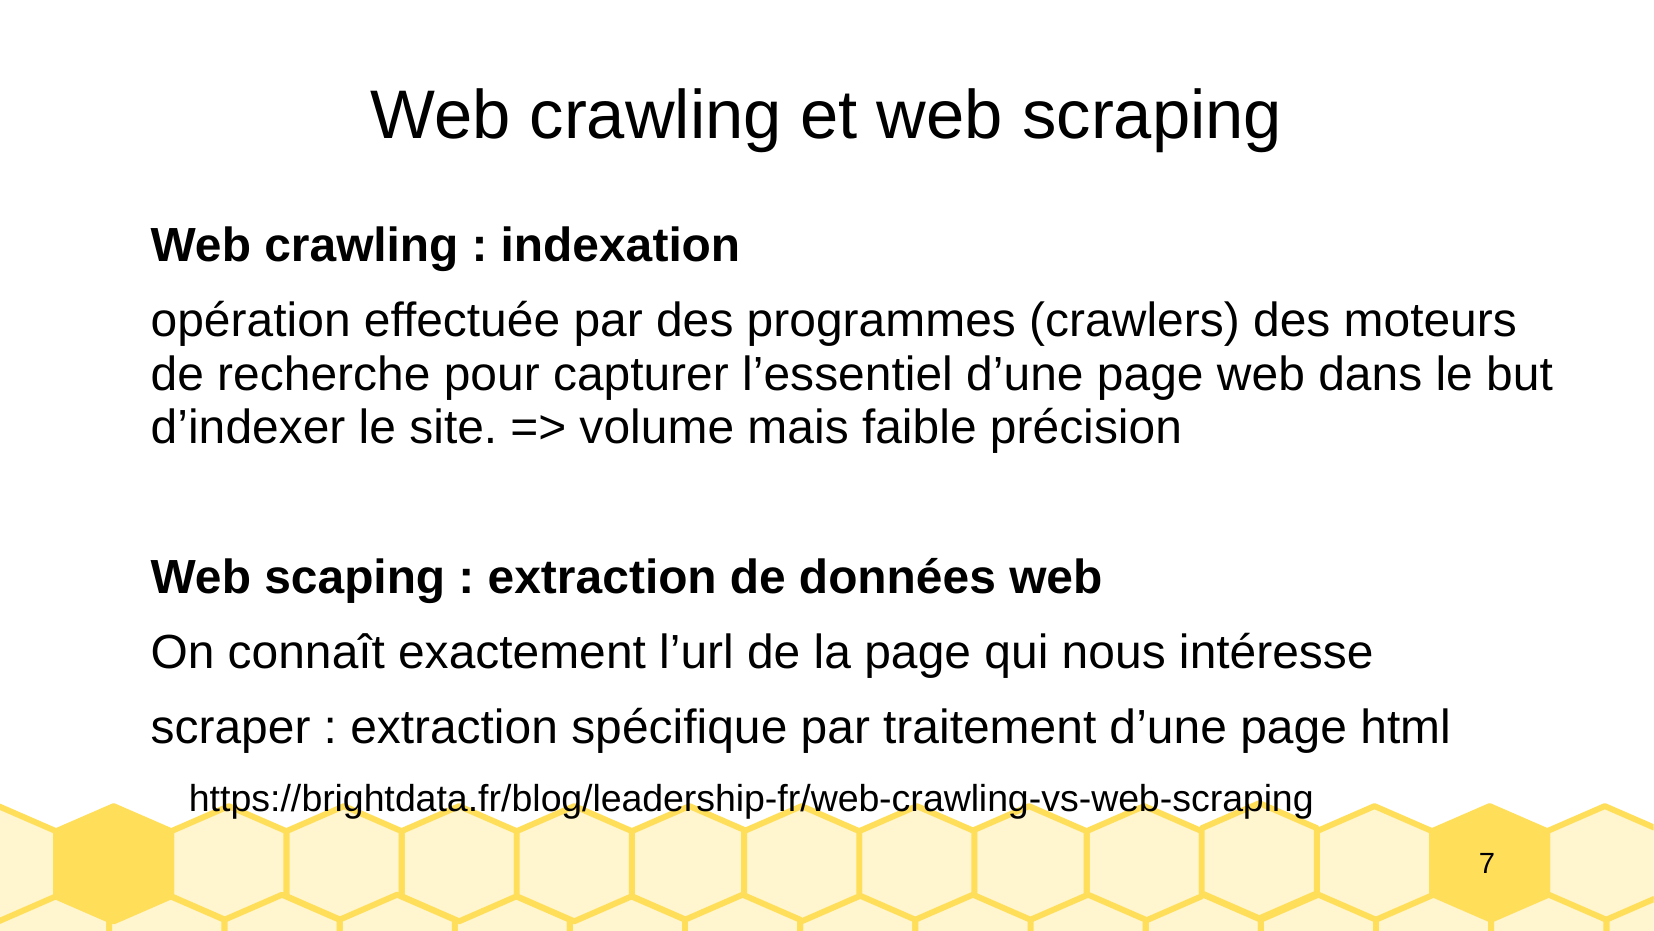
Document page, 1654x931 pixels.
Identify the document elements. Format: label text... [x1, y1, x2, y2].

list Web crawling : indexation opération effectuée par des programmes (crawlers) des moteurs de recherche pour capturer l’essentiel d’une page web dans le but d’indexer le site. => volume mais faible précision Web scaping : extraction de données web On connaît exactement l’url de la page qui nous intéresse scraper : extraction spécifique par traitement d’une page html [82, 217, 1571, 758]
text_box https://brightdata.fr/blog/leadership-fr/web-crawling-vs-web-scraping [174, 770, 1329, 827]
title Web crawling et web scraping [82, 37, 1571, 193]
